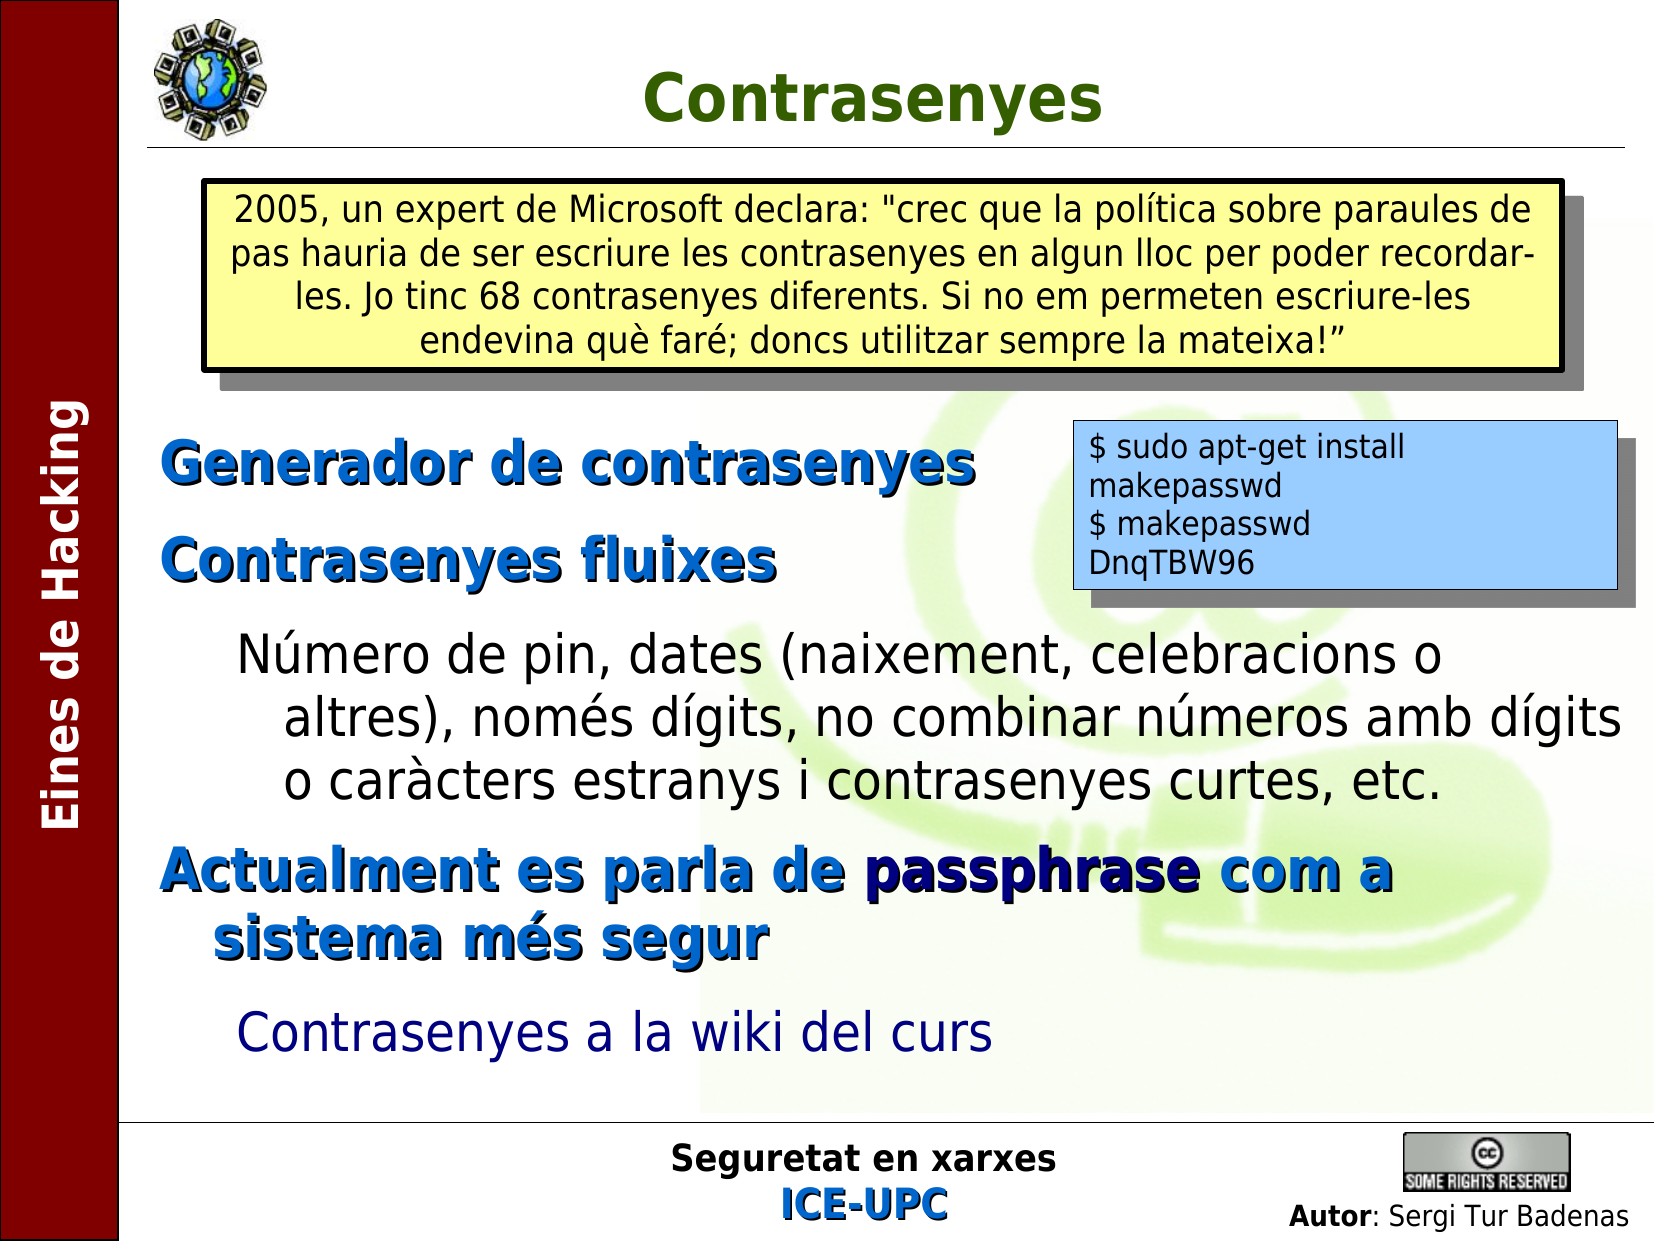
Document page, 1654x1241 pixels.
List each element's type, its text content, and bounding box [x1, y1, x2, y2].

text_box 2005, un expert de Microsoft declara: "crec que la política sobre paraules de pas hauria de ser escriure les contrasenyes en algun lloc per poder recordar-les. Jo tinc 68 contrasenyes diferents. Si no em permeten escriure-les endevina què faré; doncs utilitzar sempre la mateixa!” [204, 180, 1563, 370]
picture [700, 217, 1654, 1113]
picture [154, 19, 268, 56]
list Generador de contrasenyes Contrasenyes fluixes Número de pin, dates (naixement, celebracions o altres), només dígits, no combinar números amb dígits o caràcters estranys i contrasenyes curtes, etc. Actualment es parla de passphrase com a sistema més segur Contrasenyes a la wiki del curs [141, 428, 1630, 1078]
picture [1403, 1132, 1571, 1192]
text_box $ sudo apt-get install makepasswd $ makepasswd DnqTBW96 [1073, 420, 1618, 551]
title Contrasenyes [129, 56, 1619, 141]
